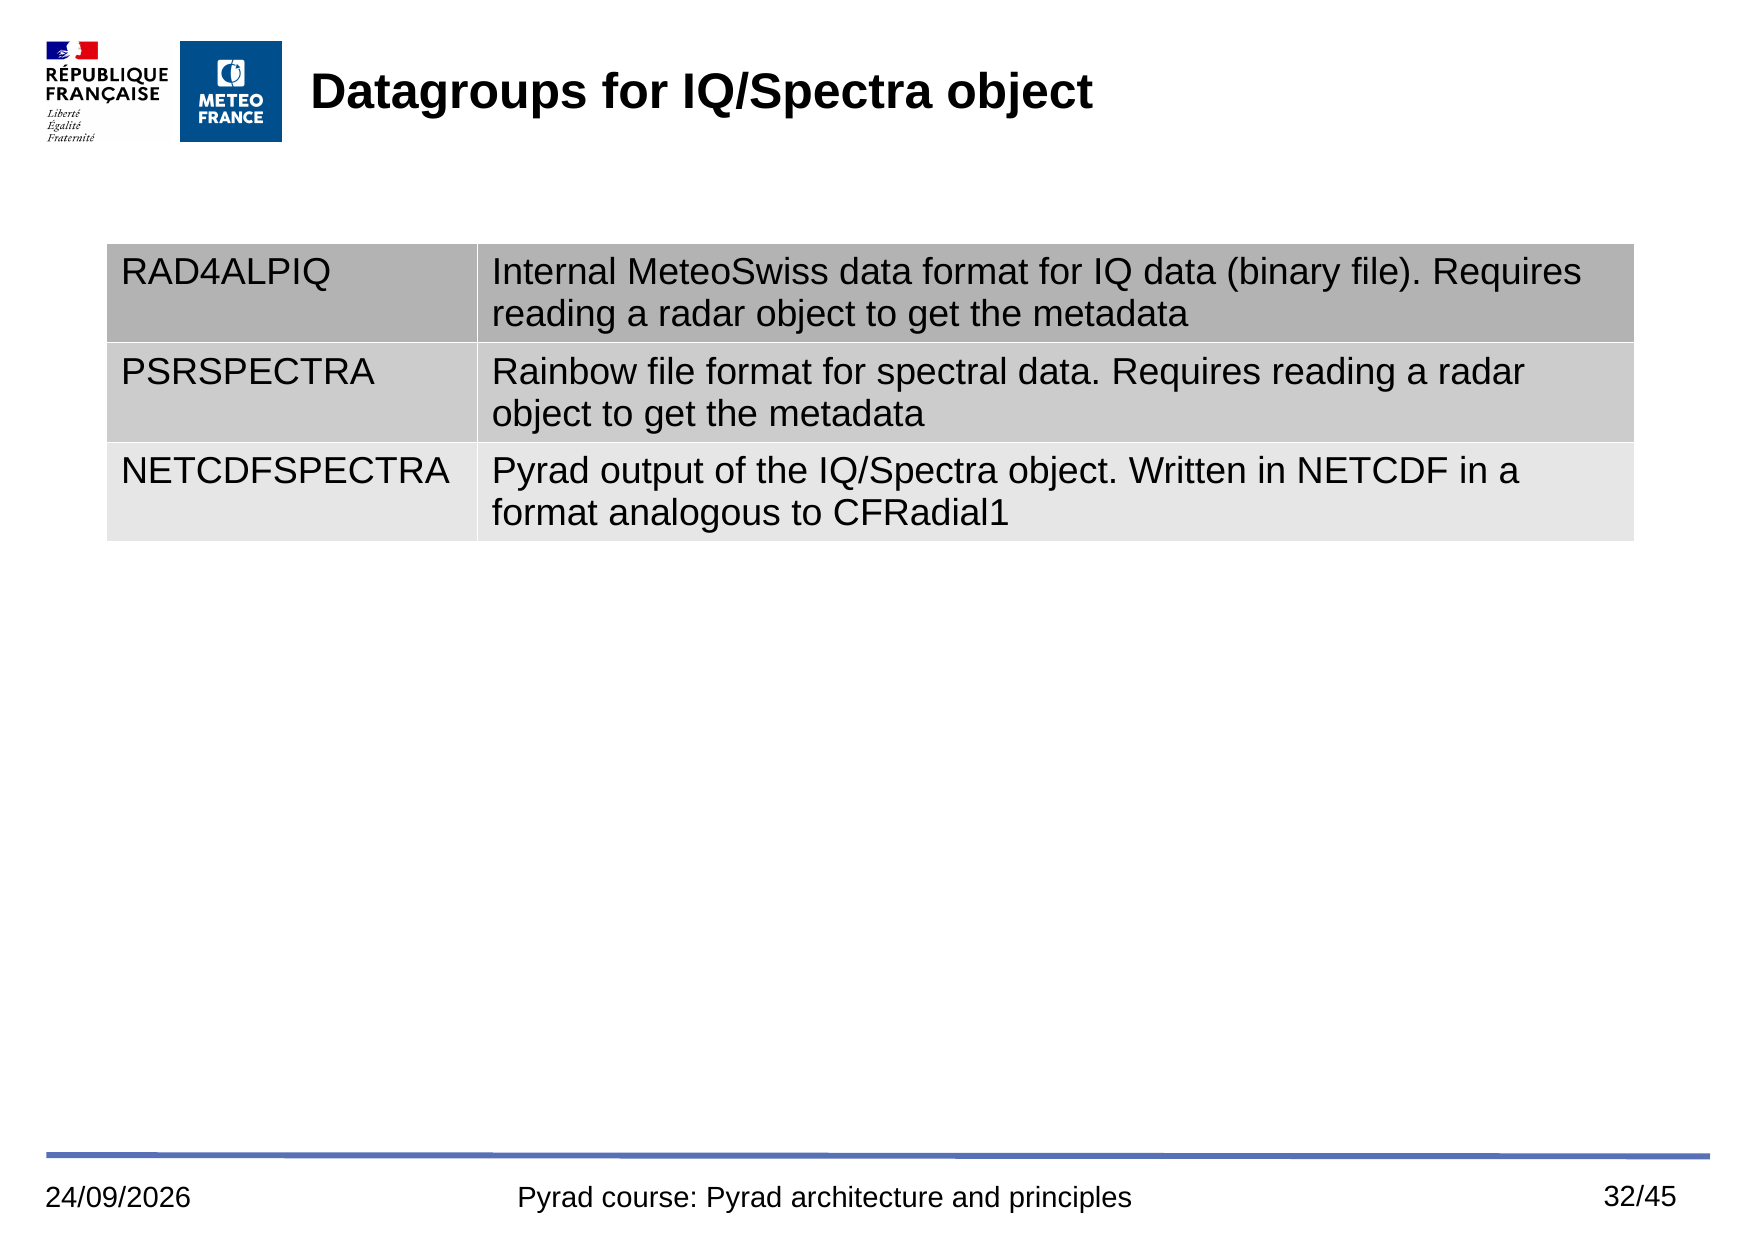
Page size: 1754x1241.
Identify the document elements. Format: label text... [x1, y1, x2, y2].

table_header RAD4ALPIQ [107, 244, 477, 342]
picture [46, 41, 172, 142]
title Datagroups for IQ/Spectra object [310, 40, 1697, 142]
table_cell PSRSPECTRA [107, 343, 477, 442]
table_cell Pyrad output of the IQ/Spectra object. Written in NETCDF in a format analogous to CFRadial1 [478, 443, 1634, 541]
table_header Internal MeteoSwiss data format for IQ data (binary file). Requires reading a radar object to get the metadata [478, 244, 1634, 342]
table_cell NETCDFSPECTRA [107, 443, 477, 541]
table_cell Rainbow file format for spectral data. Requires reading a radar object to get the metadata [478, 343, 1634, 442]
picture [180, 41, 282, 142]
